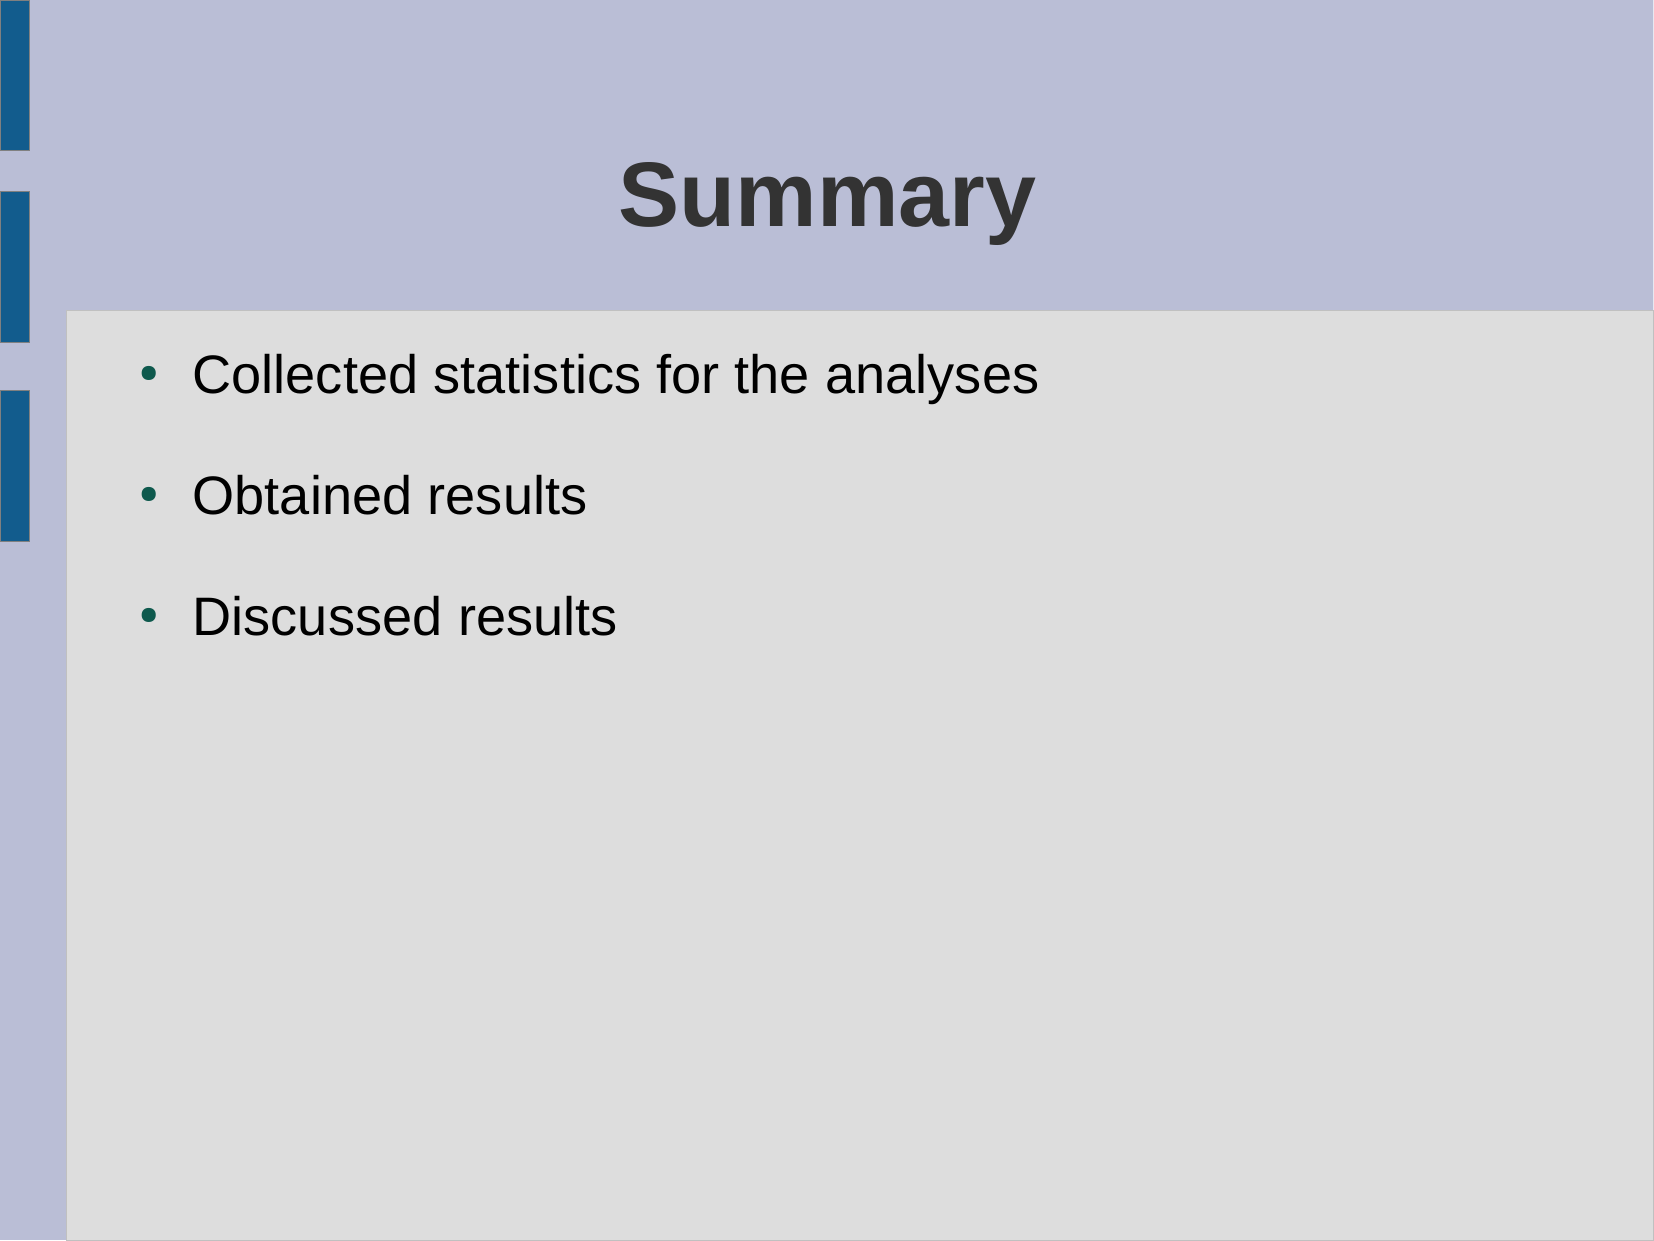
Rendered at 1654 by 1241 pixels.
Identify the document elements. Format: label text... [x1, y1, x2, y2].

title Summary [121, 91, 1534, 299]
list Collected statistics for the analyses Obtained results Discussed results [121, 344, 1534, 1127]
